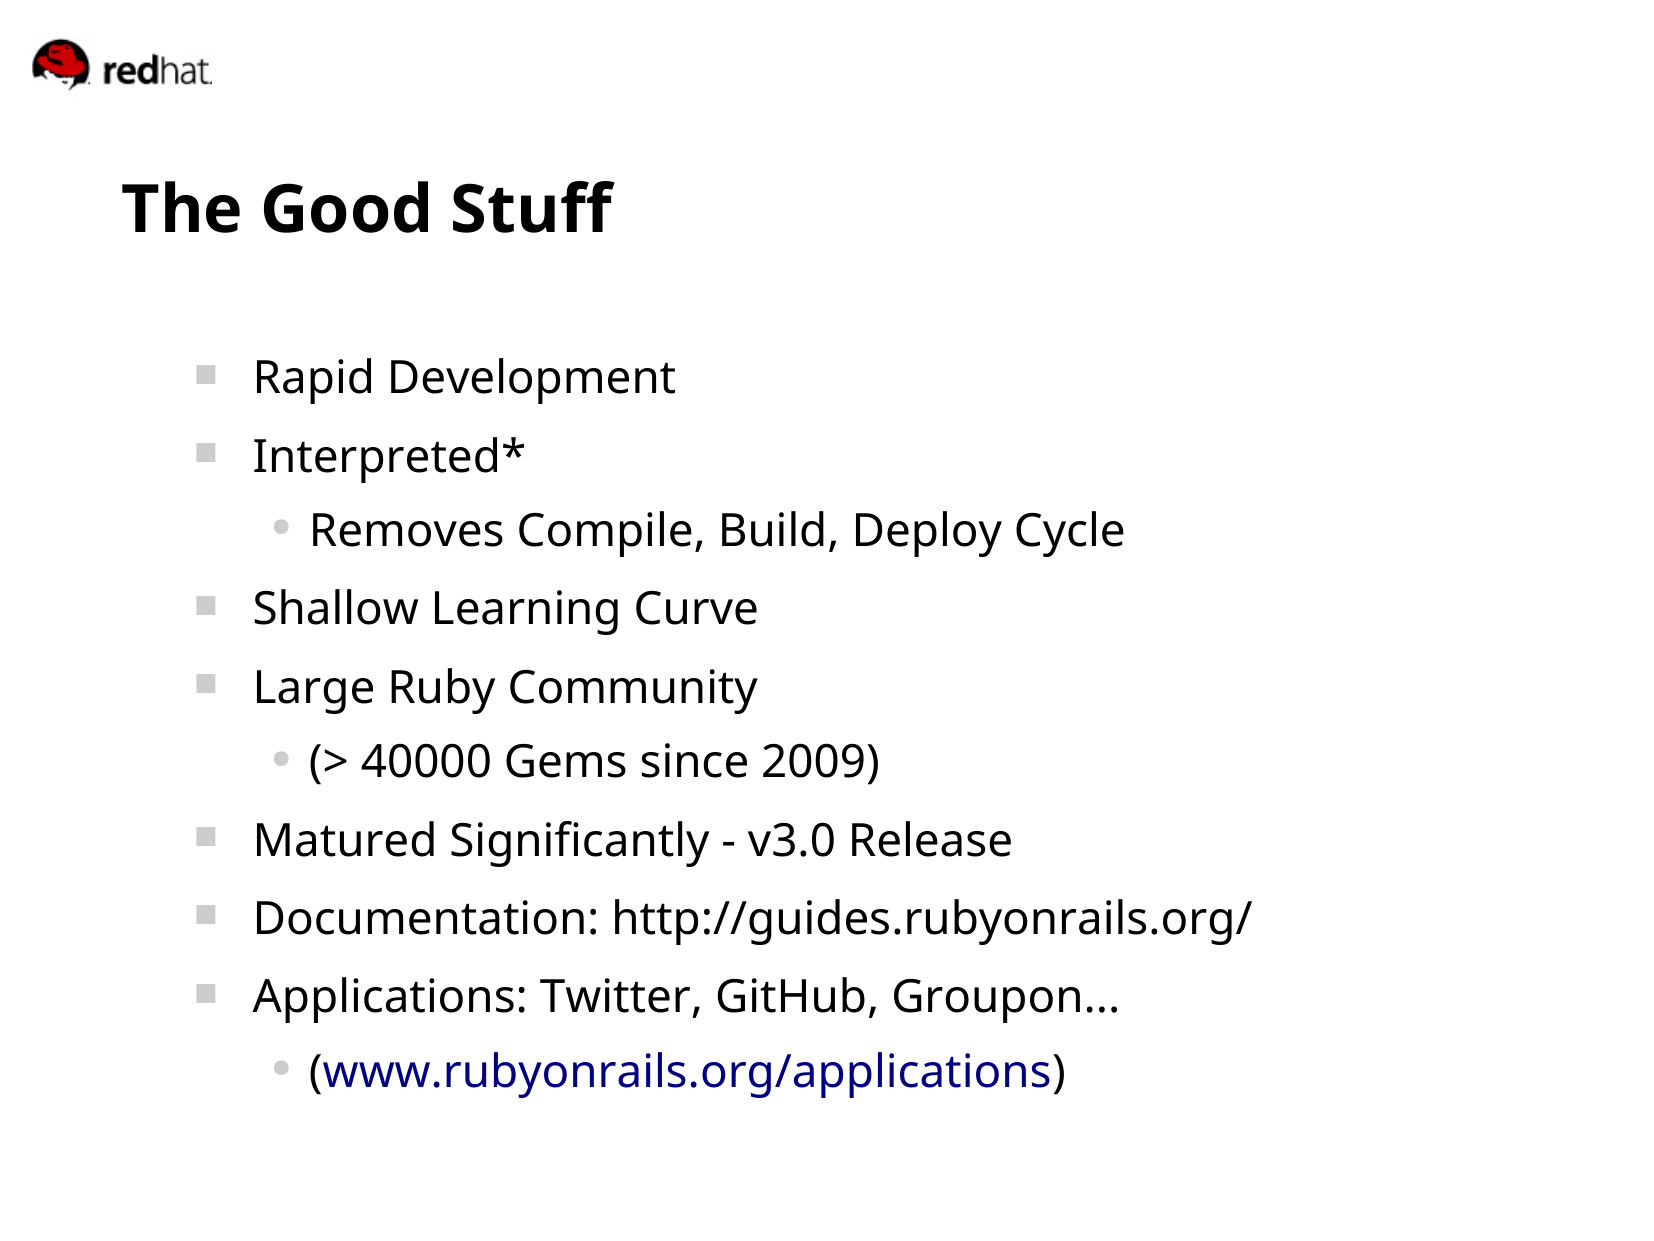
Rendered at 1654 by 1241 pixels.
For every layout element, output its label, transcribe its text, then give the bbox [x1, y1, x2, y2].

picture [31, 37, 212, 98]
list Rapid Development Interpreted* Removes Compile, Build, Deploy Cycle Shallow Learning Curve Large Ruby Community (> 40000 Gems since 2009) Matured Significantly - v3.0 Release Documentation: http://guides.rubyonrails.org/ Applications: Twitter, GitHub, Groupon... (www.rubyonrails.org/applications) [121, 344, 1534, 1241]
title The Good Stuff [121, 102, 1534, 310]
